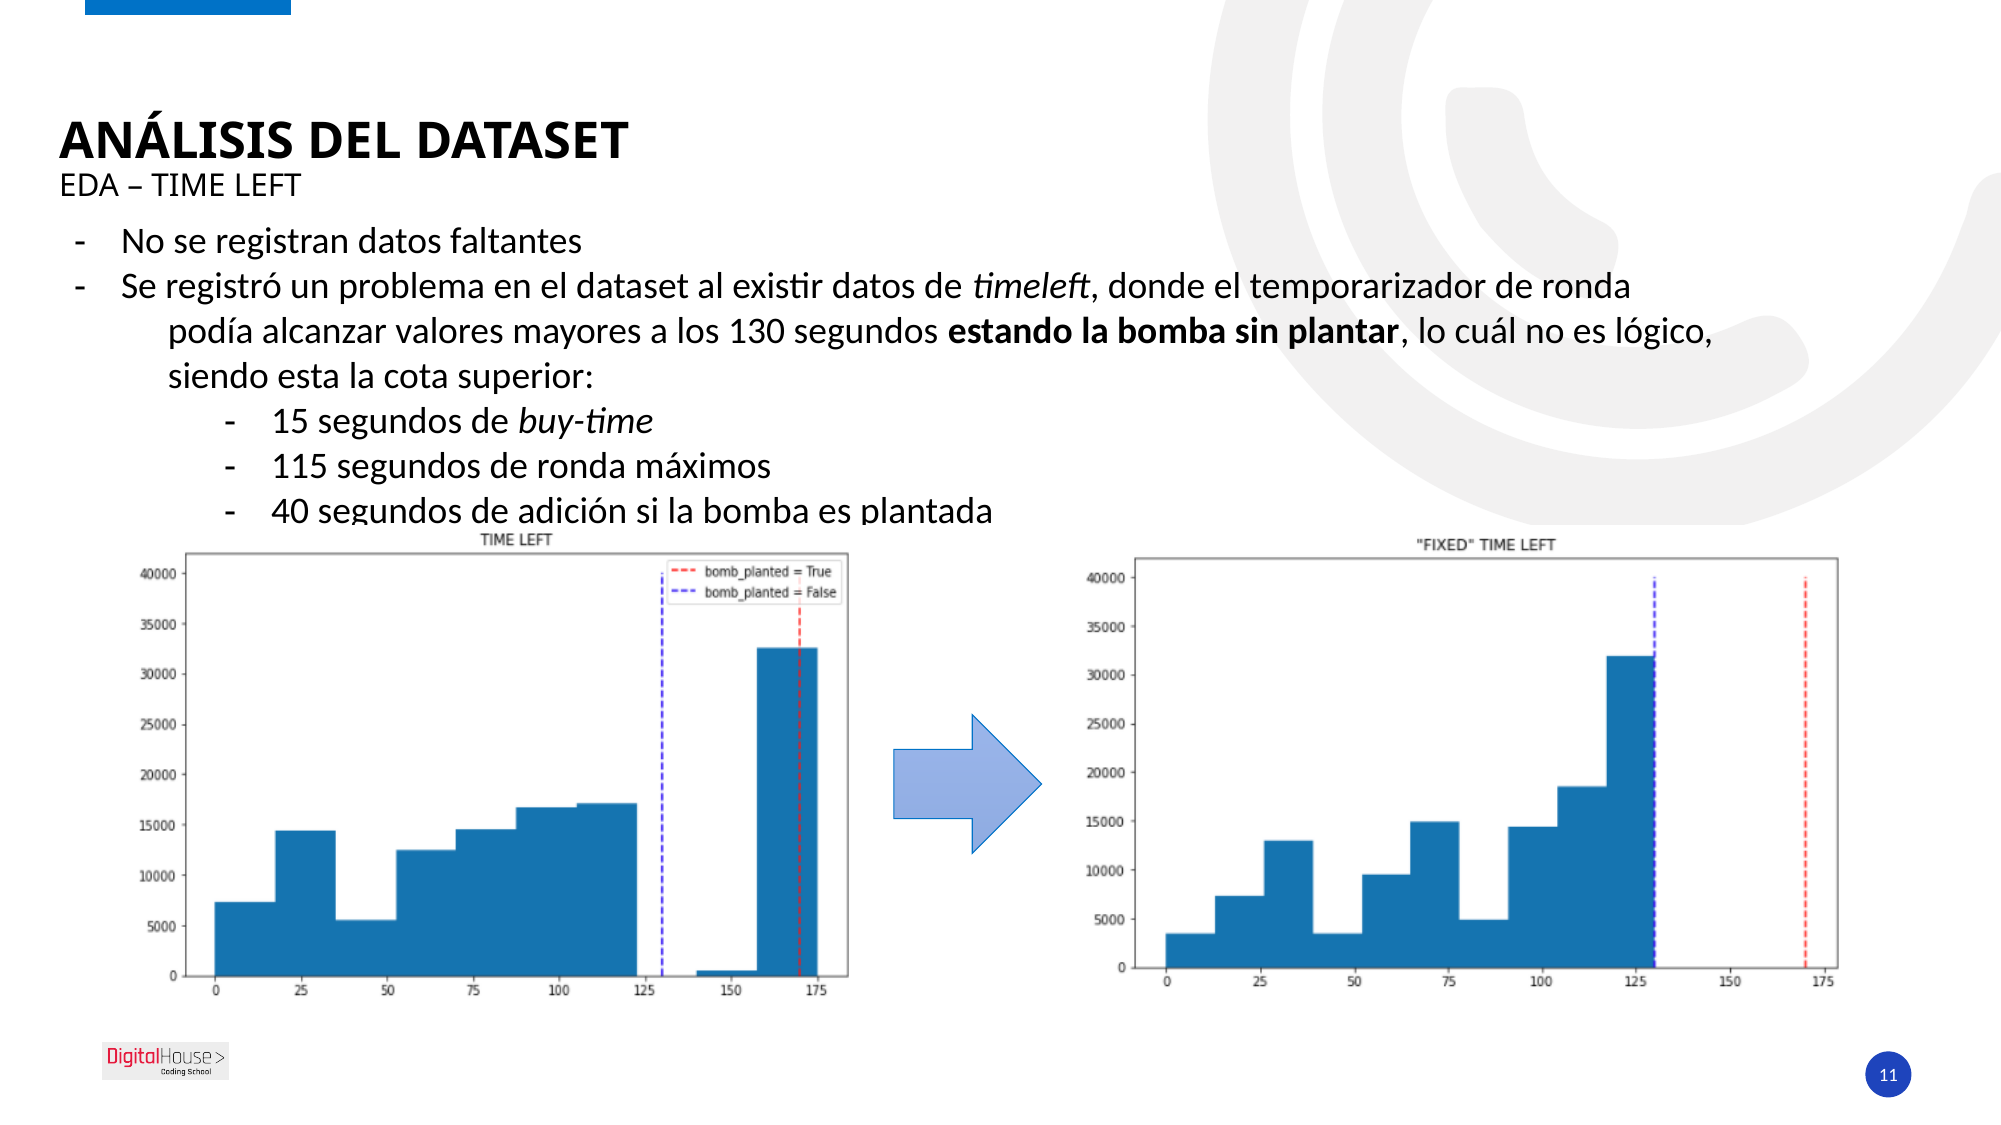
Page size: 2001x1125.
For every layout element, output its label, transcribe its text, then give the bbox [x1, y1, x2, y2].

text_box No se registran datos faltantes Se registró un problema en el dataset al existir datos de timeleft, donde el temporarizador de ronda podía alcanzar valores mayores a los 130 segundos estando la bomba sin plantar, lo cuál no es lógico, siendo esta la cota superior: 15 segundos de buy-time 115 segundos de ronda máximos 40 segundos de adición si la bomba es plantada [59, 208, 1741, 543]
picture [1054, 525, 1863, 1009]
text_box [893, 714, 1042, 854]
text_box [1864, 1059, 1913, 1090]
picture [116, 525, 869, 1010]
title ANÁLISIS DEL DATASET eda – time left [59, 113, 1889, 265]
